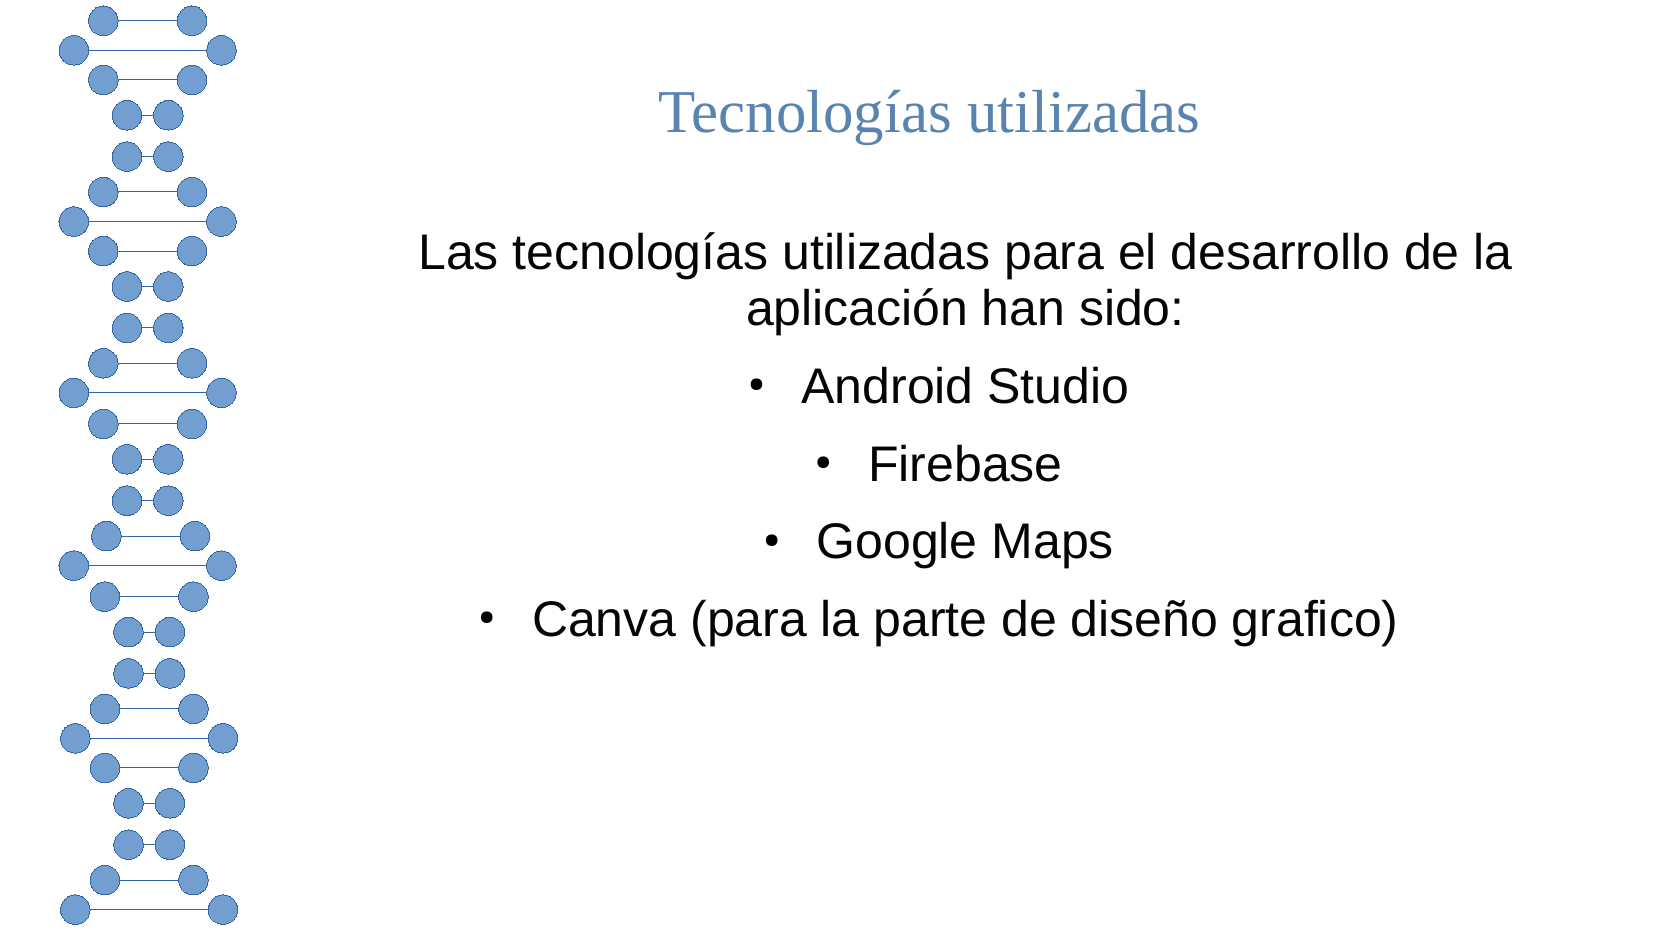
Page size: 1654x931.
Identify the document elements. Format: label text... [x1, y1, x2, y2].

list Las tecnologías utilizadas para el desarrollo de la aplicación han sido: Android Studio Firebase Google Maps Canva (para la parte de diseño grafico) [265, 224, 1595, 764]
title Tecnologías utilizadas [265, 35, 1595, 189]
